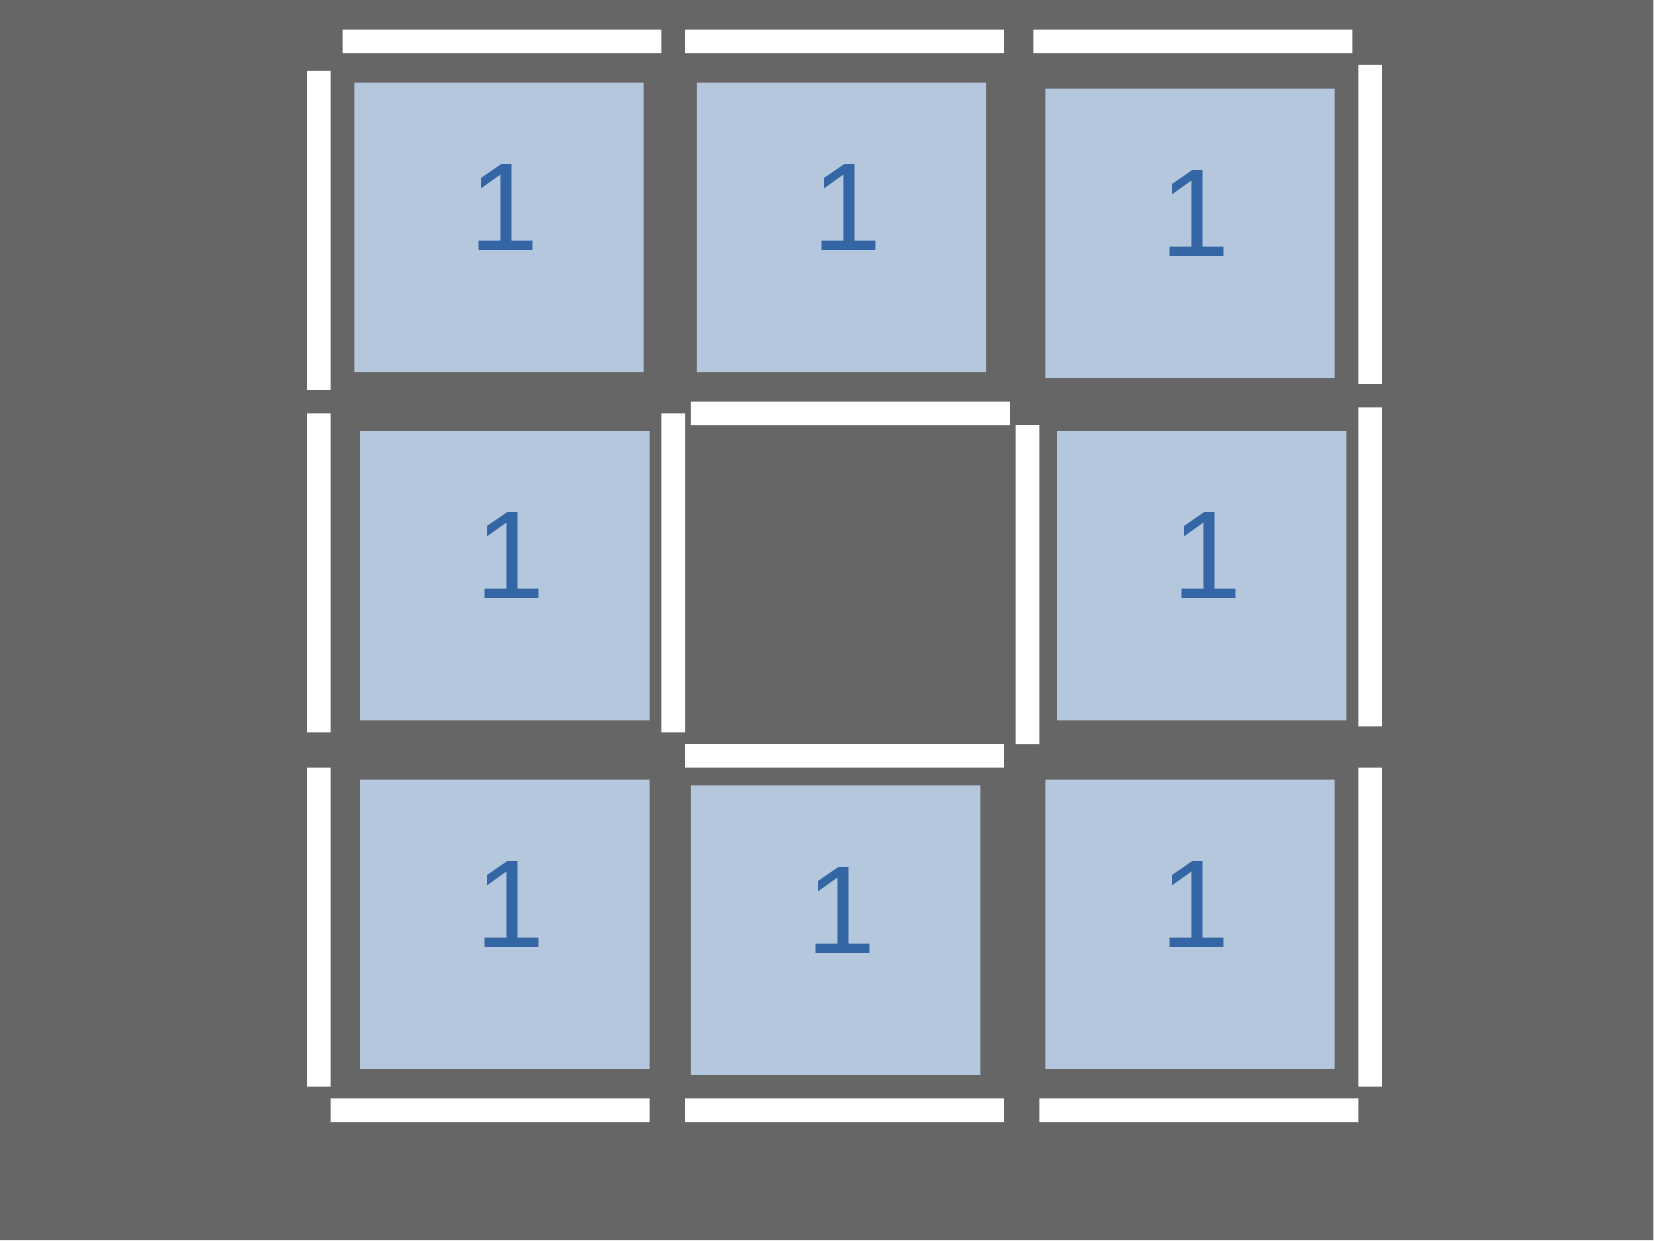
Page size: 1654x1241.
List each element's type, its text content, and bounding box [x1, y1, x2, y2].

text_box [0, 0, 1654, 1241]
text_box 1 [1145, 135, 1245, 291]
text_box 1 [1157, 478, 1257, 634]
text_box 1 [1145, 826, 1245, 982]
text_box 1 [460, 826, 560, 982]
text_box 1 [454, 129, 554, 285]
text_box 1 [460, 478, 560, 634]
text_box 1 [791, 832, 891, 988]
text_box 1 [797, 129, 897, 285]
